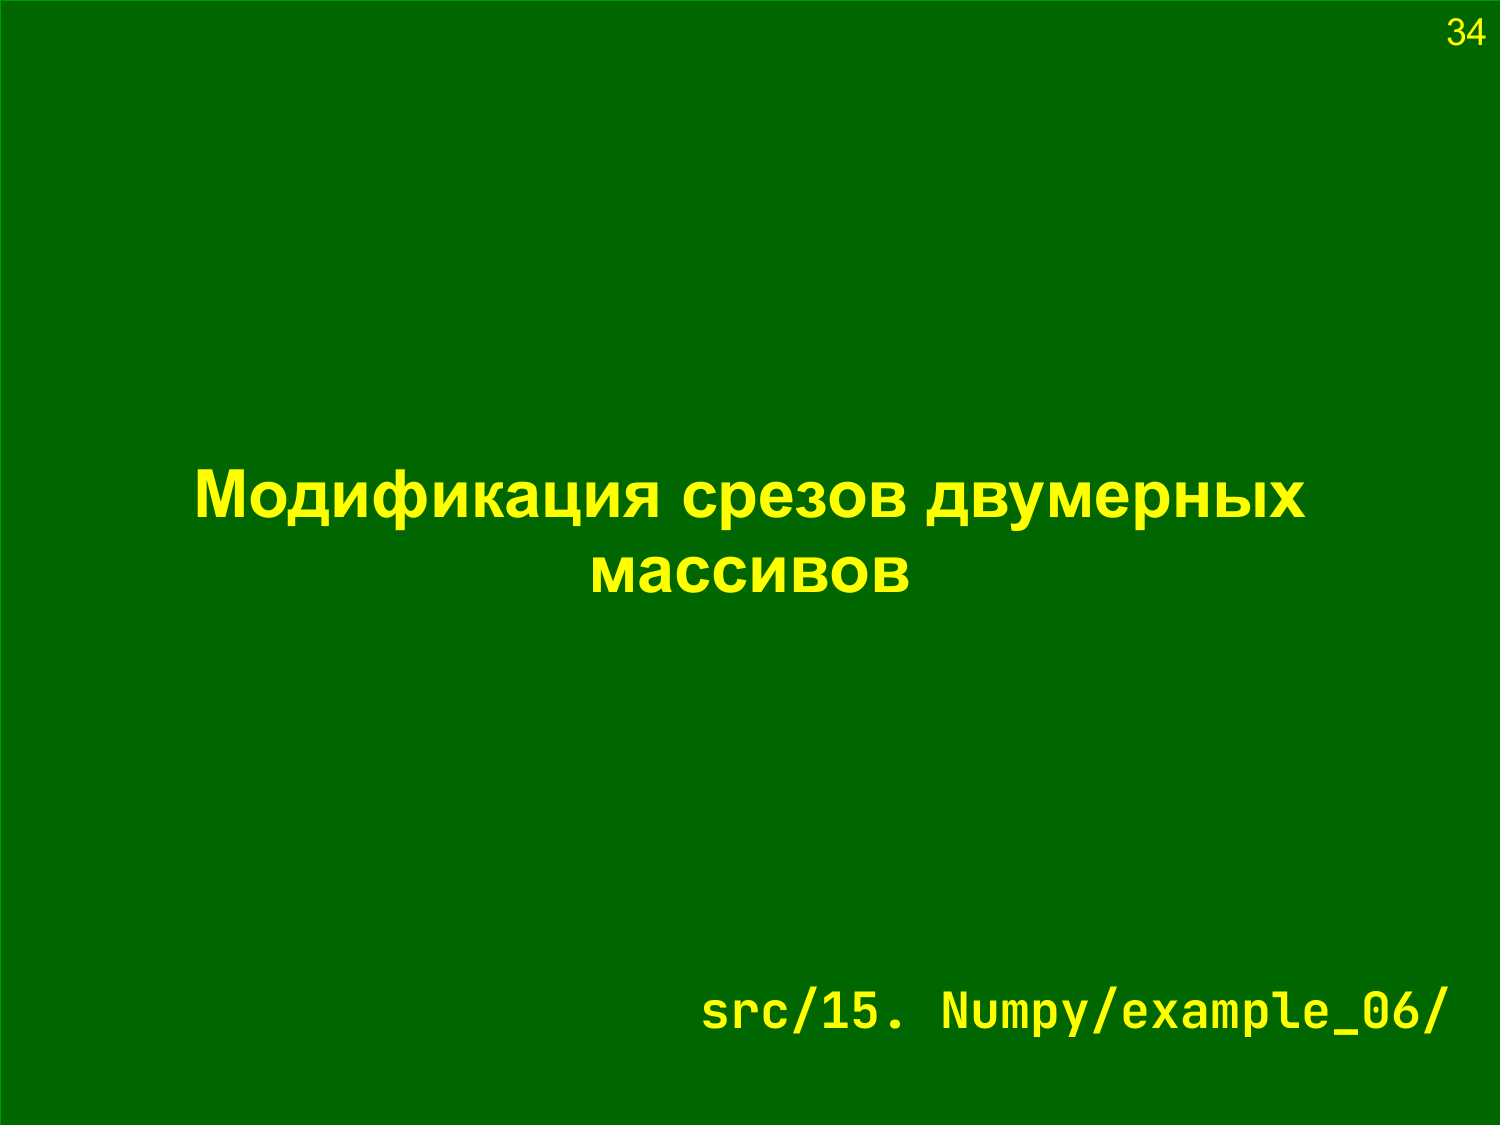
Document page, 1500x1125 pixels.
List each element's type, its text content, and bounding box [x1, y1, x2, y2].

title src/15. Numpy/example_06/ [20, 898, 1451, 1123]
title Модификация срезов двумерных массивов [75, 419, 1426, 645]
